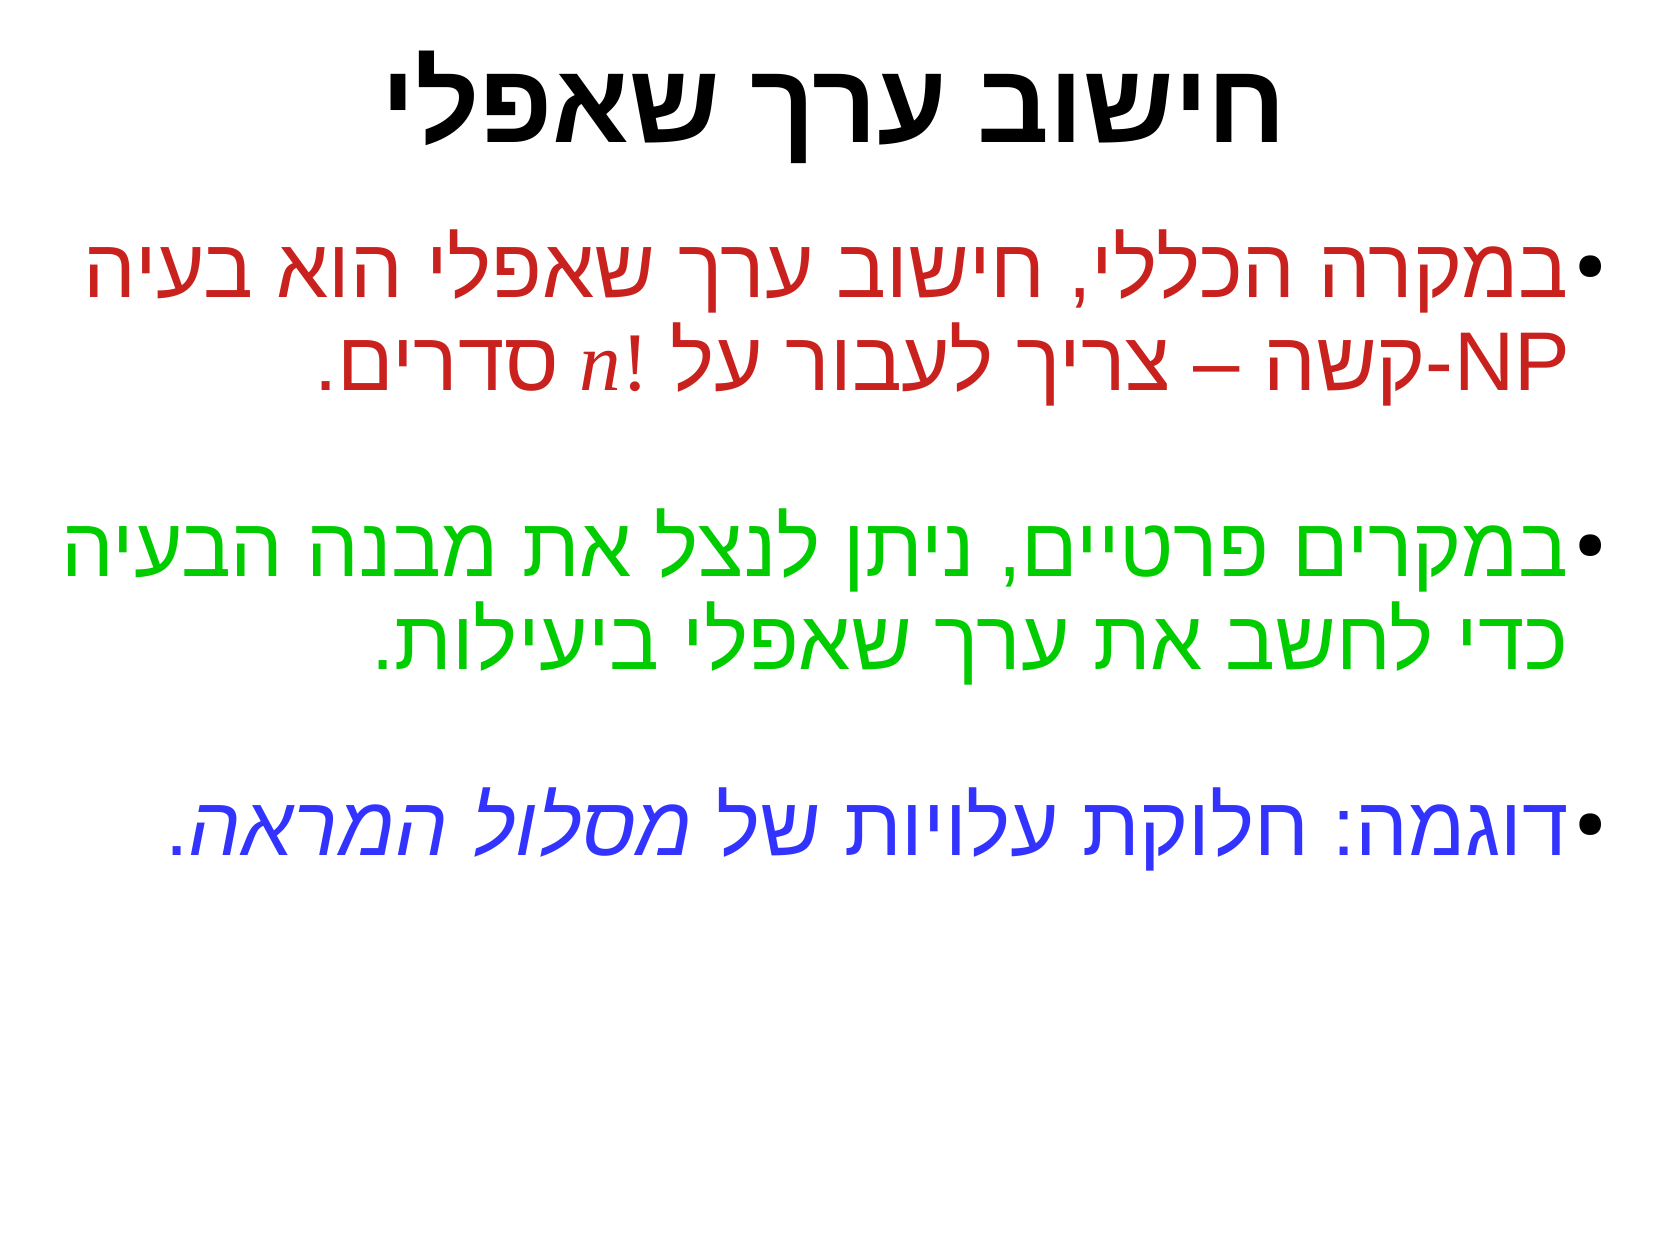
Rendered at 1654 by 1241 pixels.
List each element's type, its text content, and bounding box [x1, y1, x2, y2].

text_box במקרה הכללי, חישוב ערך שאפלי הוא בעיה NP-קשה – צריך לעבור על !n סדרים. במקרים פרטיים, ניתן לנצל את מבנה הבעיה כדי לחשב את ערך שאפלי ביעילות. דוגמה: חלוקת עלויות של מסלול המראה. [0, 214, 1621, 1241]
title חישוב ערך שאפלי [15, 0, 1654, 215]
